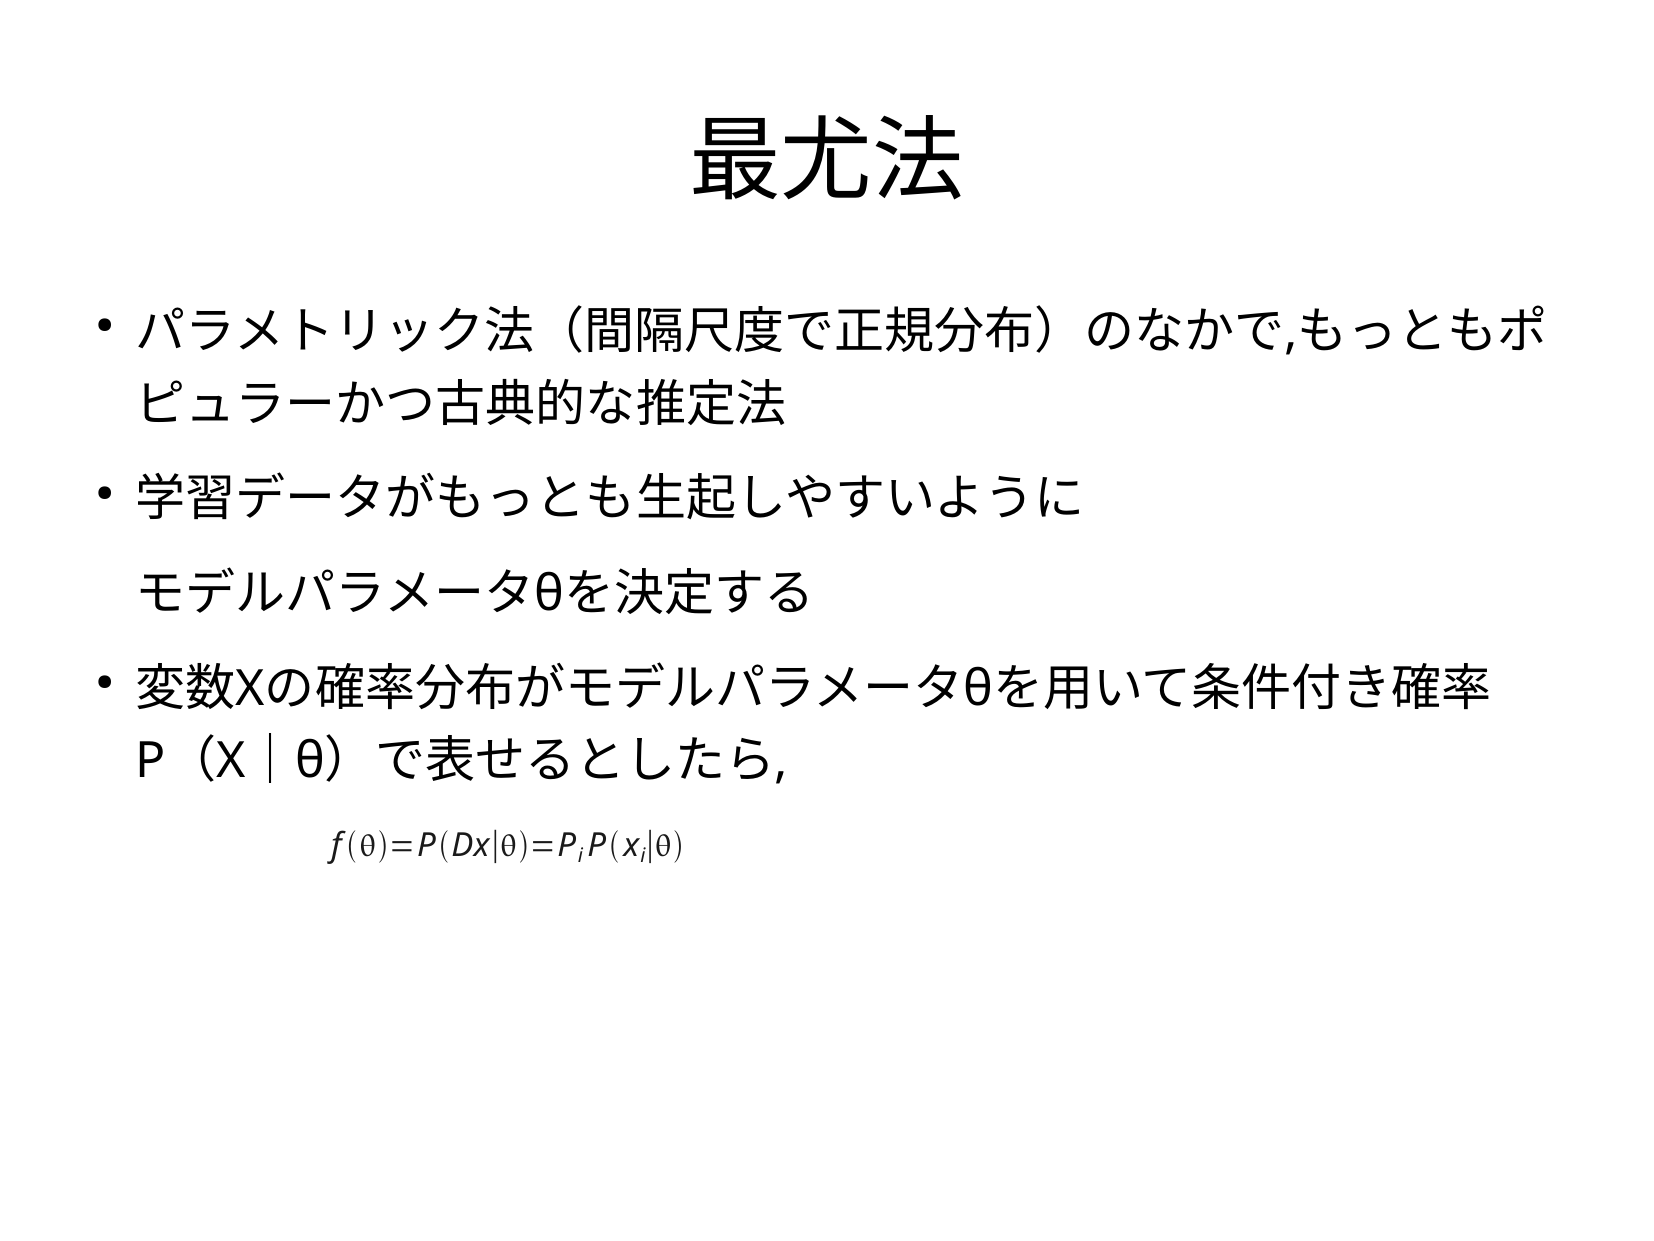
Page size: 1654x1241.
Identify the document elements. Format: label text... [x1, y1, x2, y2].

list パラメトリック法（間隔尺度で正規分布）のなかで,もっともポピュラーかつ古典的な推定法 学習データがもっとも生起しやすいように モデルパラメータθを決定する 変数Xの確率分布がモデルパラメータθを用いて条件付き確率P（X｜θ）で表せるとしたら, [82, 290, 1571, 798]
chart [765, 591, 884, 651]
title 最尤法 [82, 56, 1571, 250]
chart [324, 826, 691, 866]
